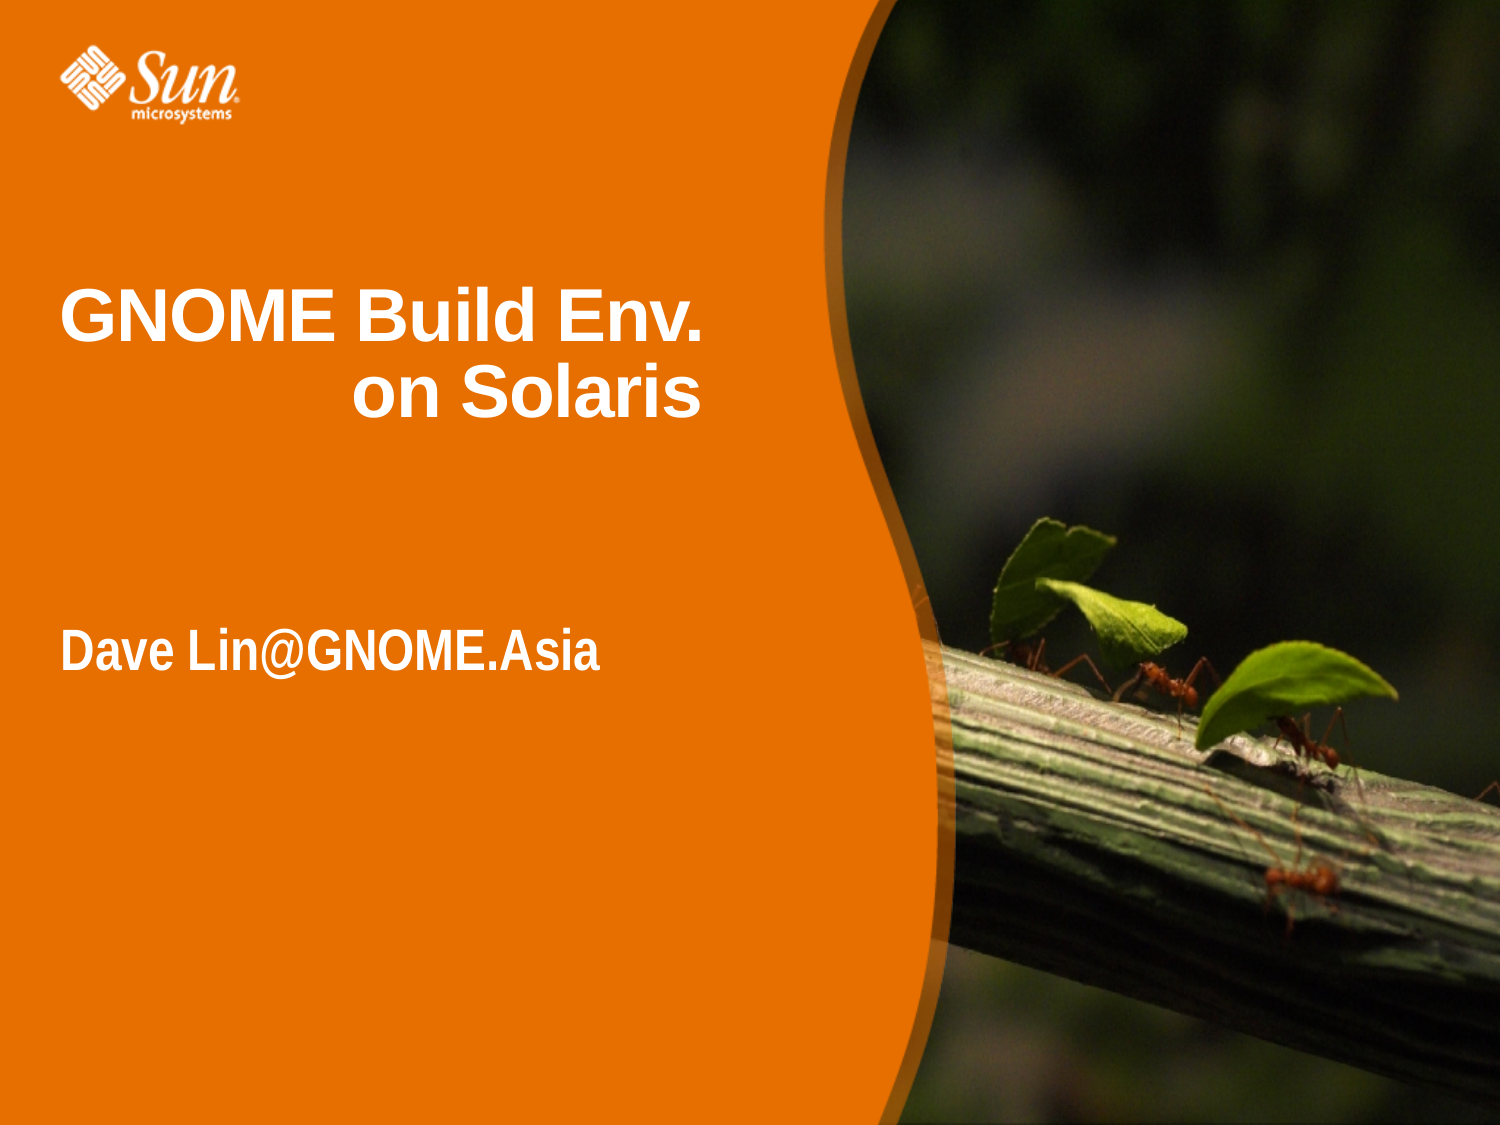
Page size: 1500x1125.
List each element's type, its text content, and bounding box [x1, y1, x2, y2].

picture [0, 0, 1500, 1125]
title GNOME Build Env. on Solaris [59, 187, 879, 433]
list Dave Lin@GNOME.Asia [60, 624, 1051, 846]
